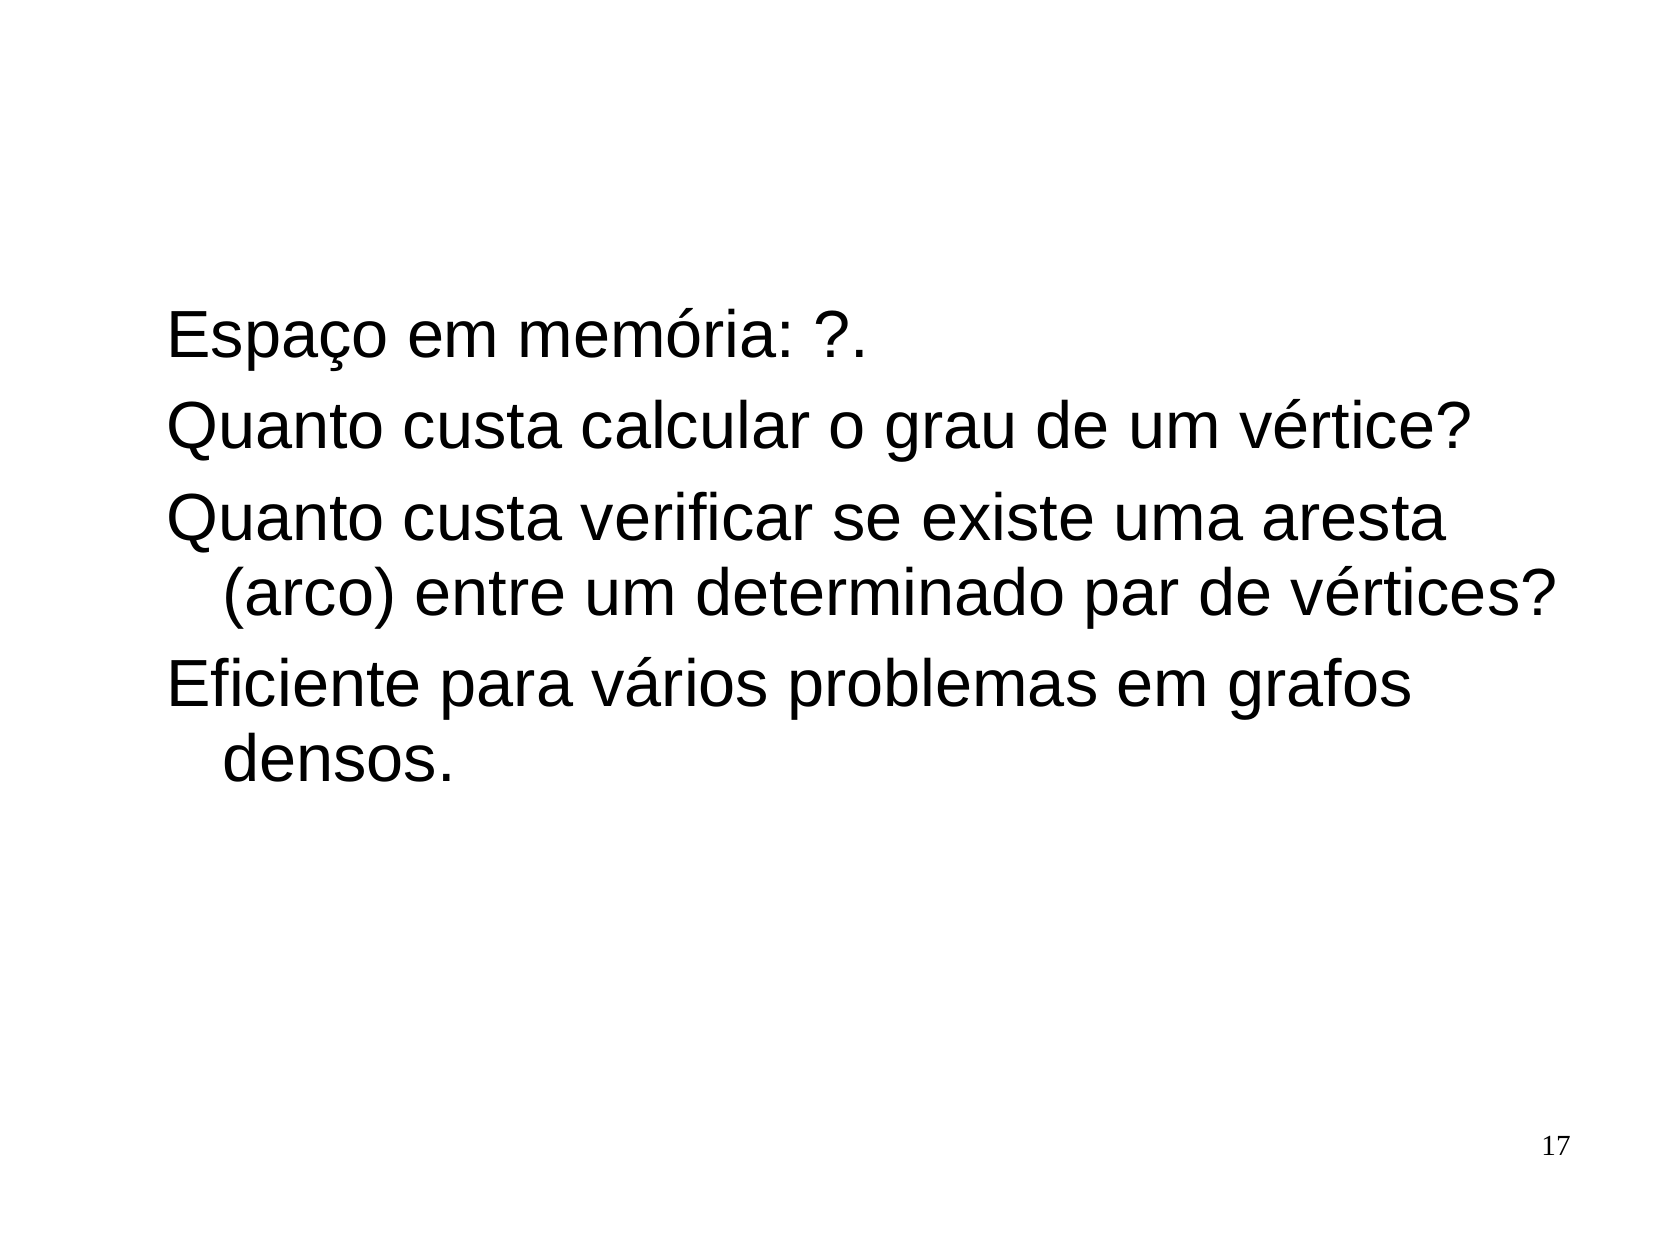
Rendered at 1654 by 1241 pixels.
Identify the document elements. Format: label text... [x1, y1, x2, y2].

list Espaço em memória: ?. Quanto custa calcular o grau de um vértice? Quanto custa verificar se existe uma aresta (arco) entre um determinado par de vértices? Eficiente para vários problemas em grafos densos. [151, 289, 1599, 1020]
